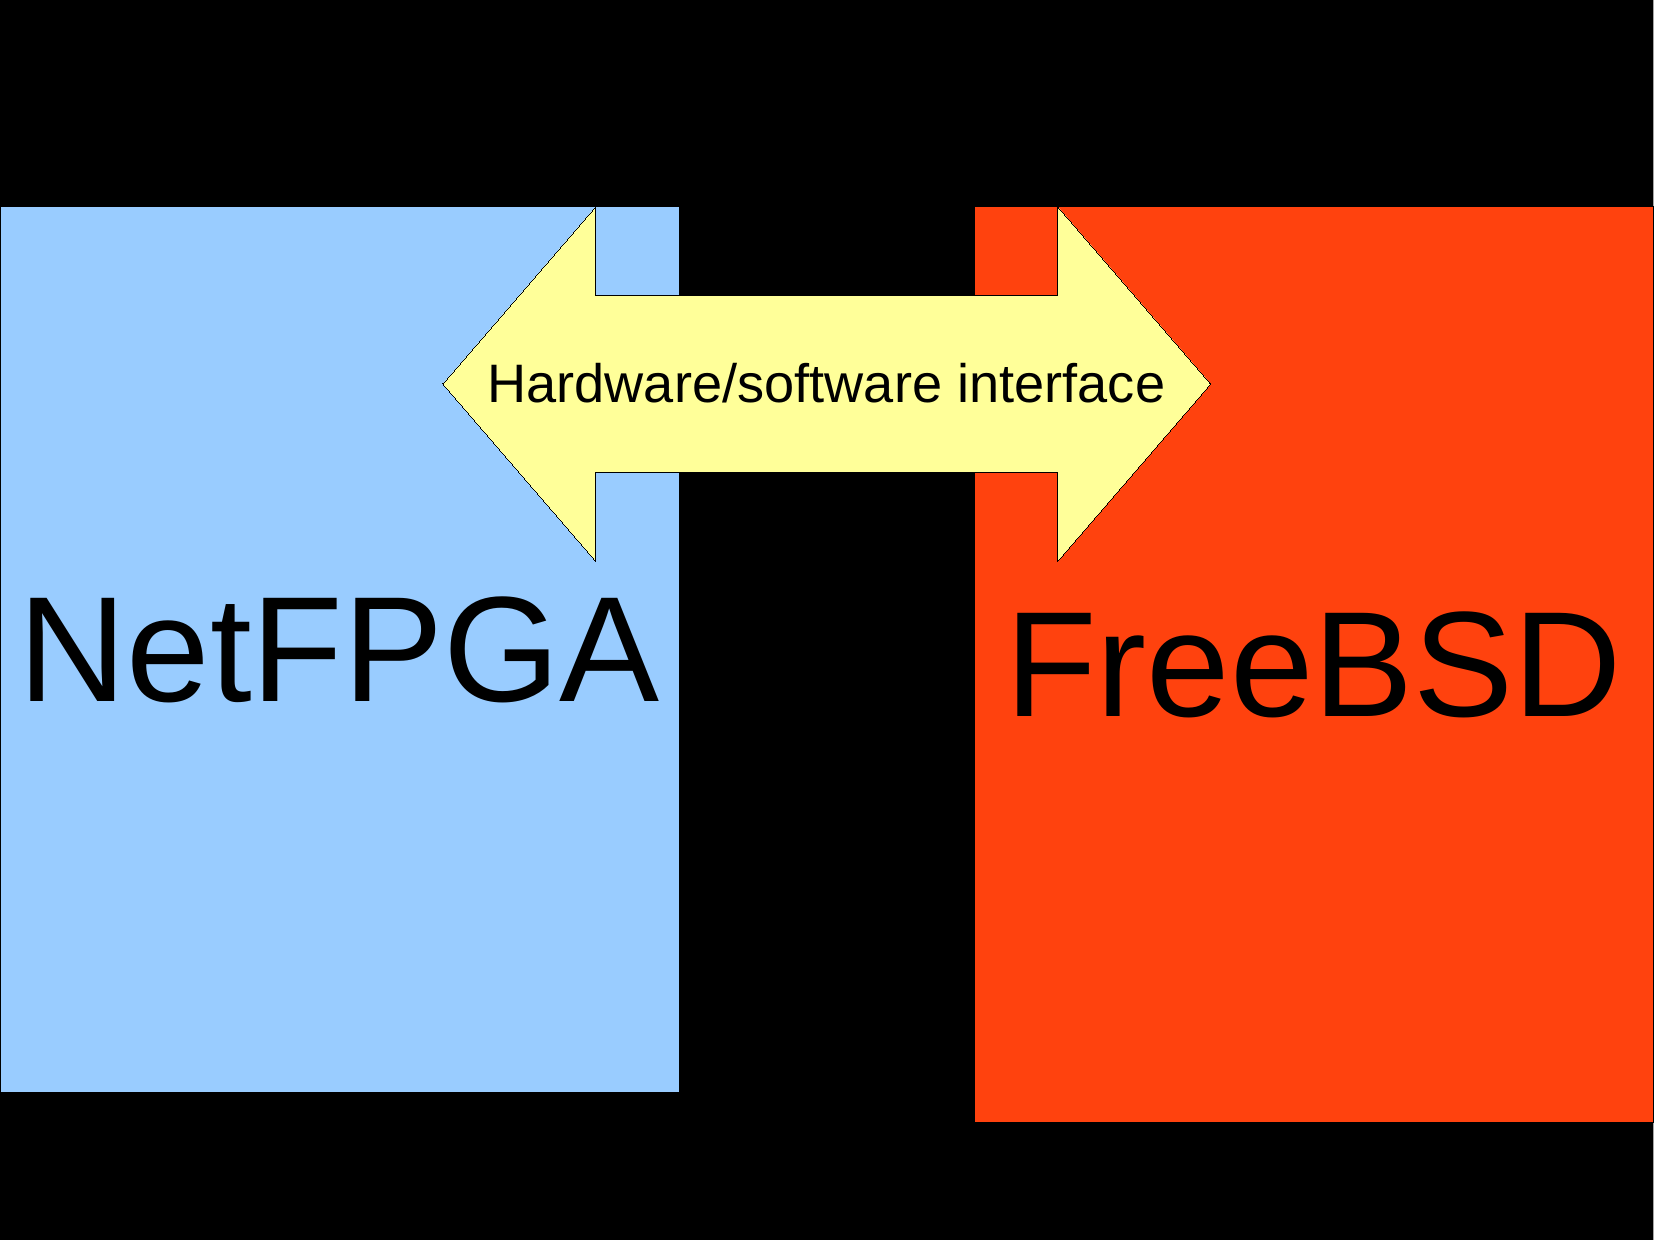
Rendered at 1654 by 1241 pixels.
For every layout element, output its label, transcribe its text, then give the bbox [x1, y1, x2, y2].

text_box Hardware/software interface [442, 206, 1211, 562]
text_box NetFPGA [596, 206, 680, 295]
text_box NetFPGA [0, 206, 680, 1093]
text_box FreeBSD [974, 206, 1654, 1123]
text_box FreeBSD [974, 206, 1057, 295]
